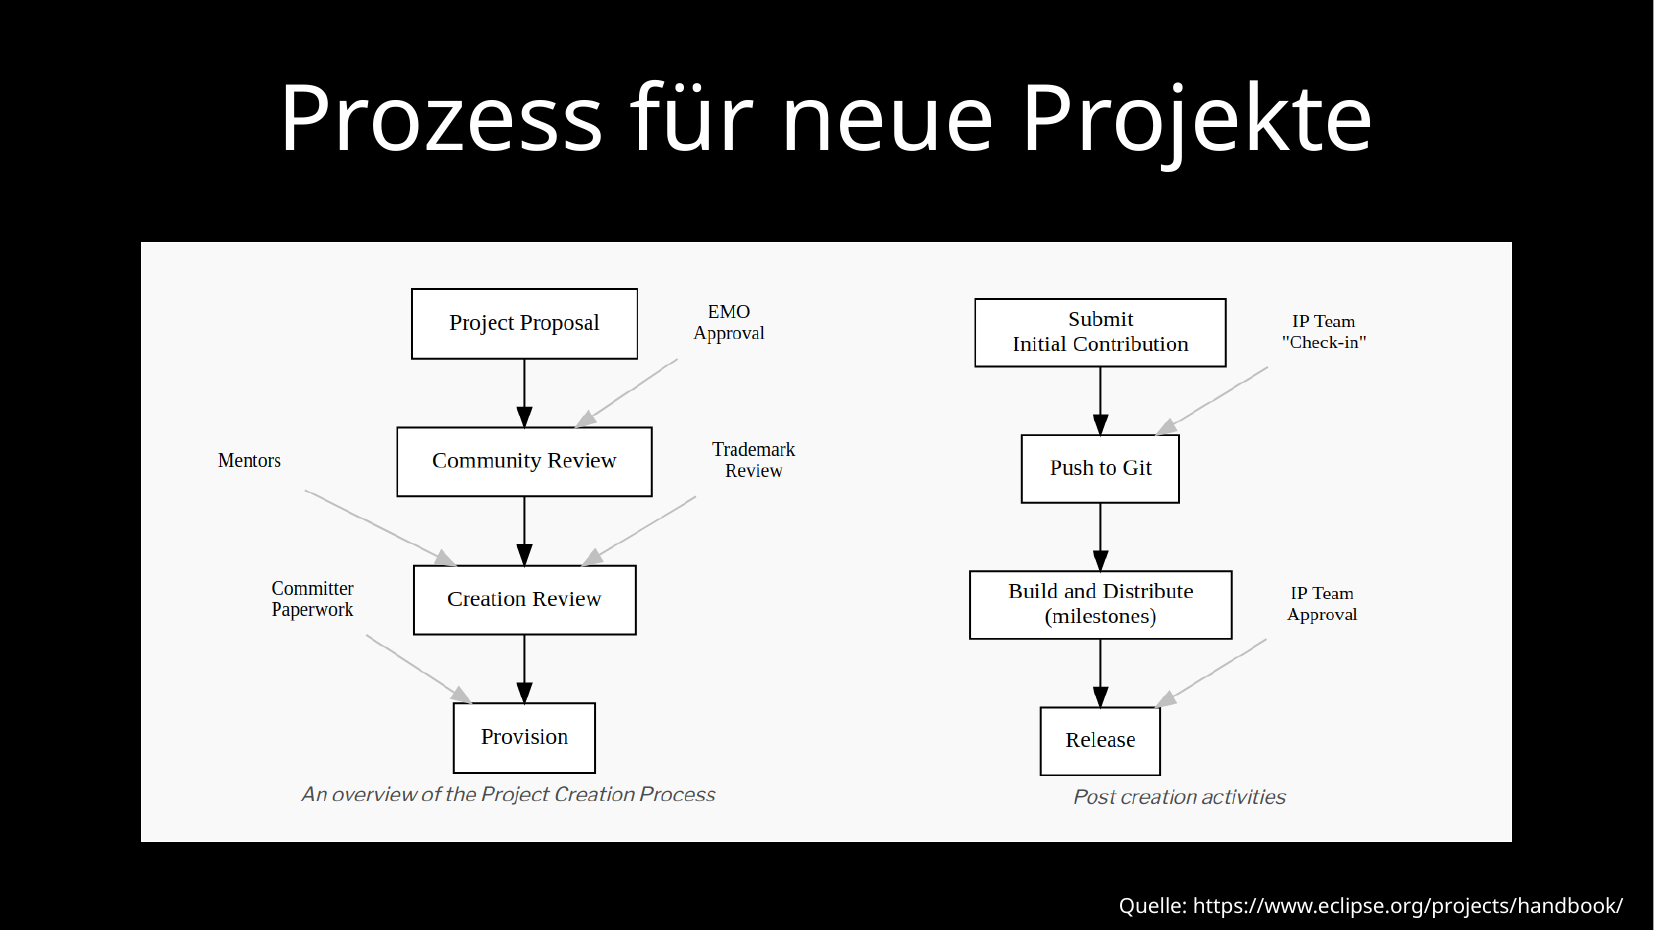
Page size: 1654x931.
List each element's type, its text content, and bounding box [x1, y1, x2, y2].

title Prozess für neue Projekte [82, 37, 1571, 193]
text_box Quelle: https://www.eclipse.org/projects/handbook/ [659, 883, 1639, 925]
picture [915, 284, 1412, 833]
picture [180, 262, 854, 826]
text_box [141, 242, 1512, 842]
